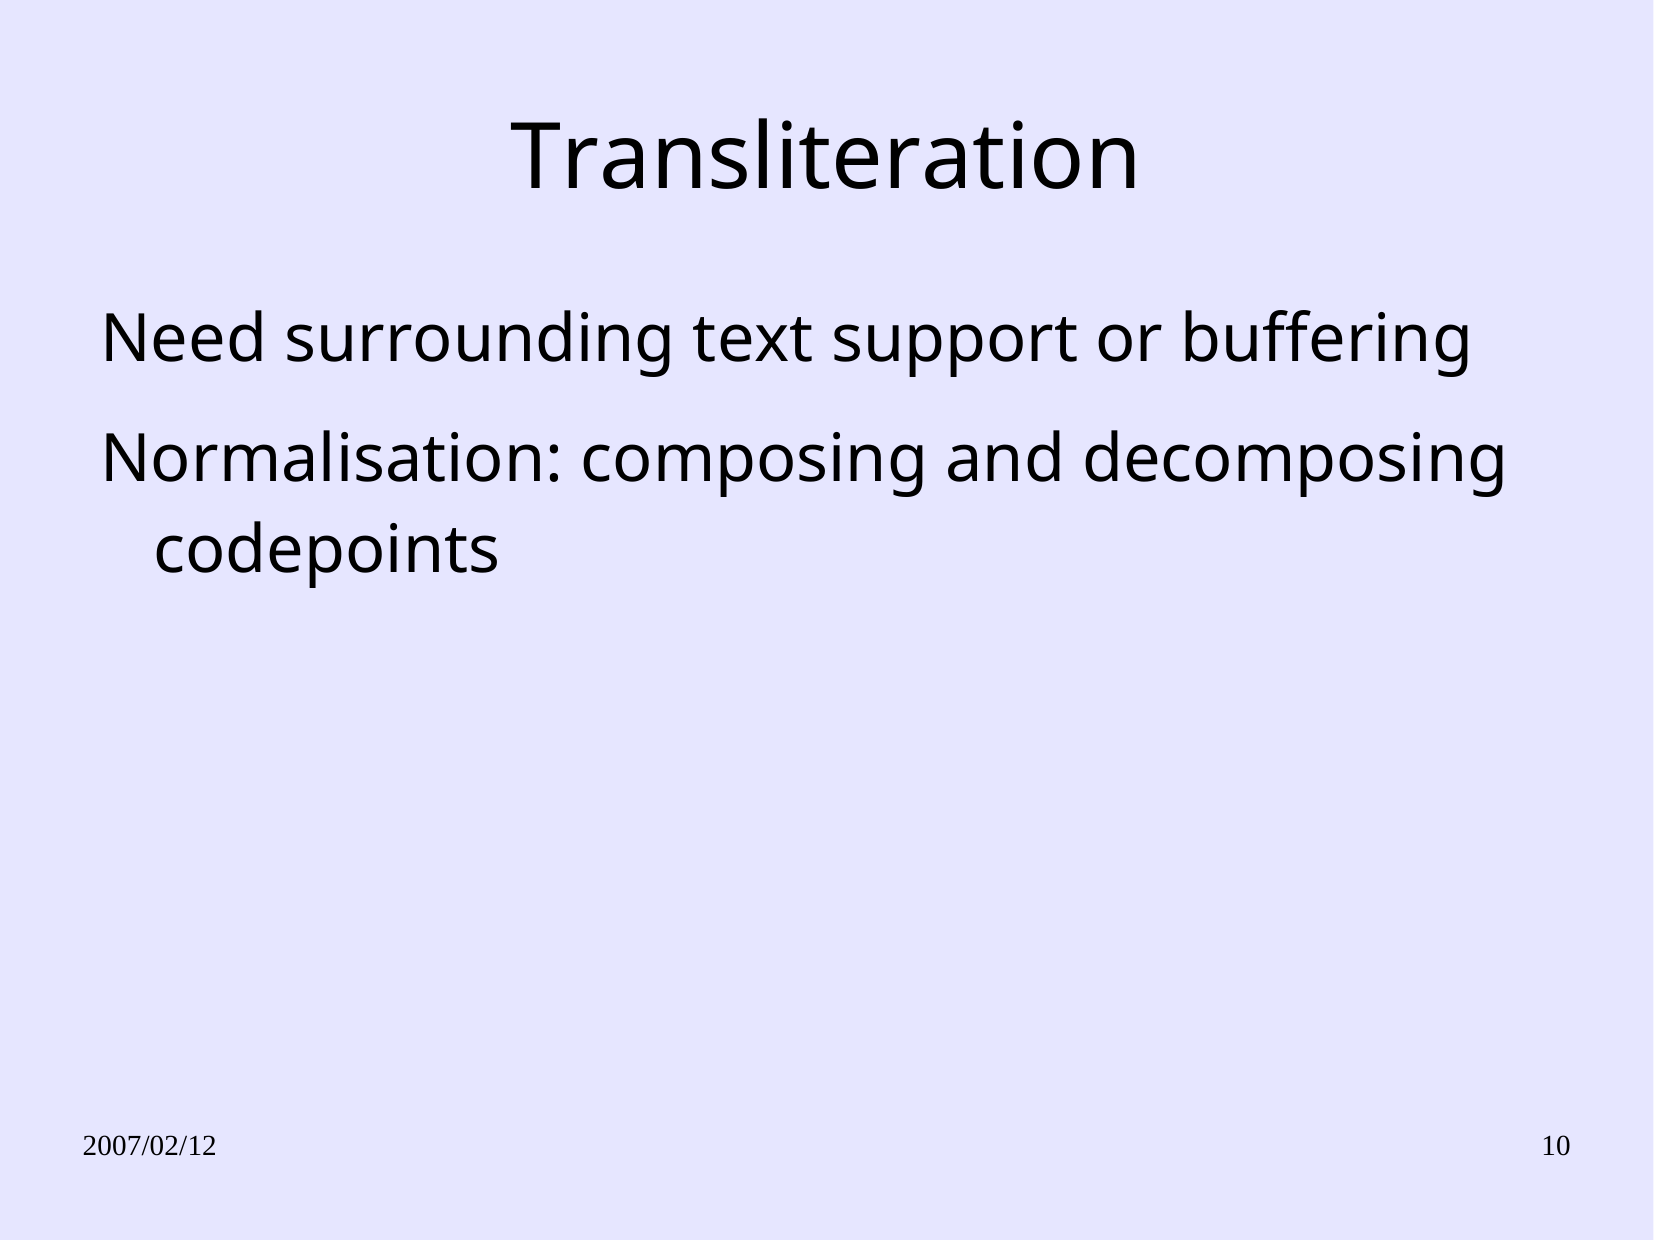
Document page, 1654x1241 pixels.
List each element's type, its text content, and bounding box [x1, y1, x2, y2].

list Need surrounding text support or buffering Normalisation: composing and decomposing codepoints [82, 290, 1571, 1094]
title Transliteration [82, 56, 1571, 250]
